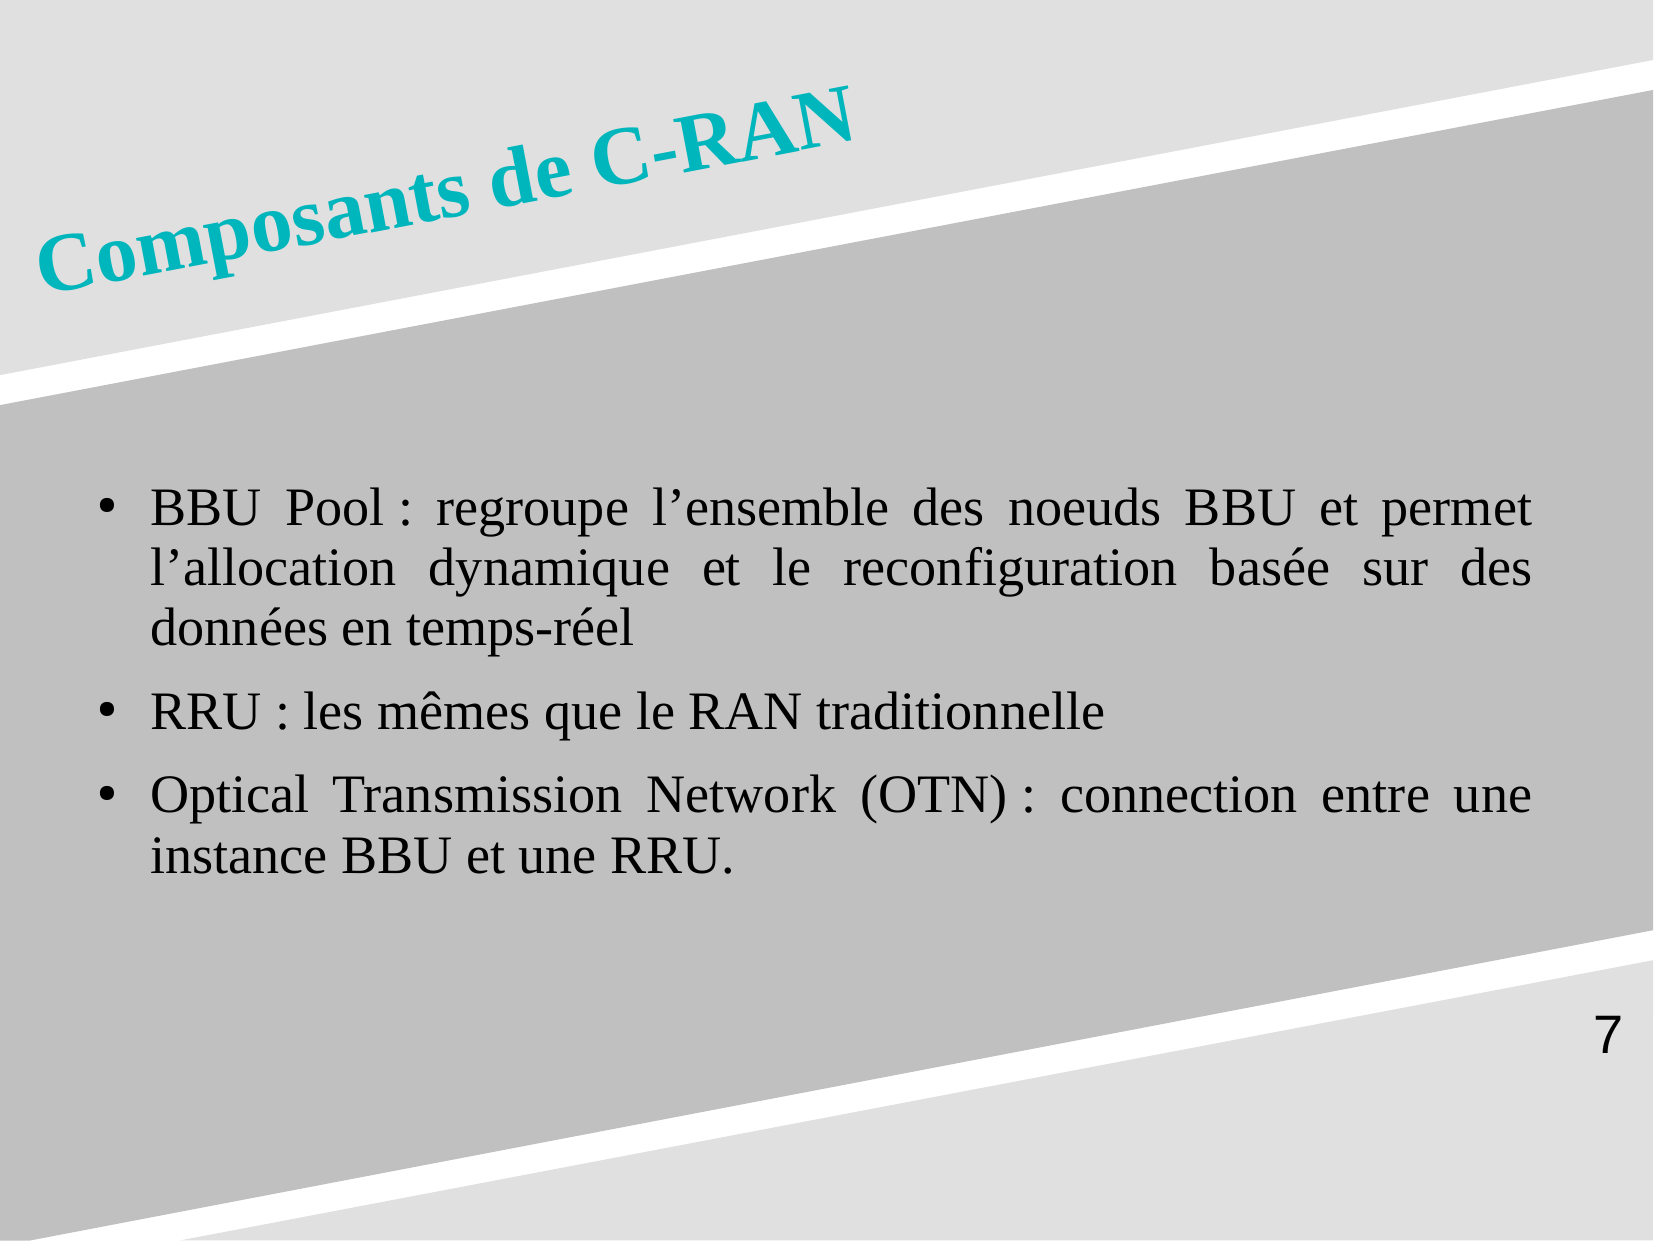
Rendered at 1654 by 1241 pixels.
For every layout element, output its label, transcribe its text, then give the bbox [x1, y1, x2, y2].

title Composants de C-RAN [17, 0, 1518, 370]
list BBU Pool : regroupe l’ensemble des noeuds BBU et permet l’allocation dynamique et le reconfiguration basée sur des données en temps-réel RRU : les mêmes que le RAN traditionnelle Optical Transmission Network (OTN) : connection entre une instance BBU et une RRU. [79, 476, 1535, 970]
